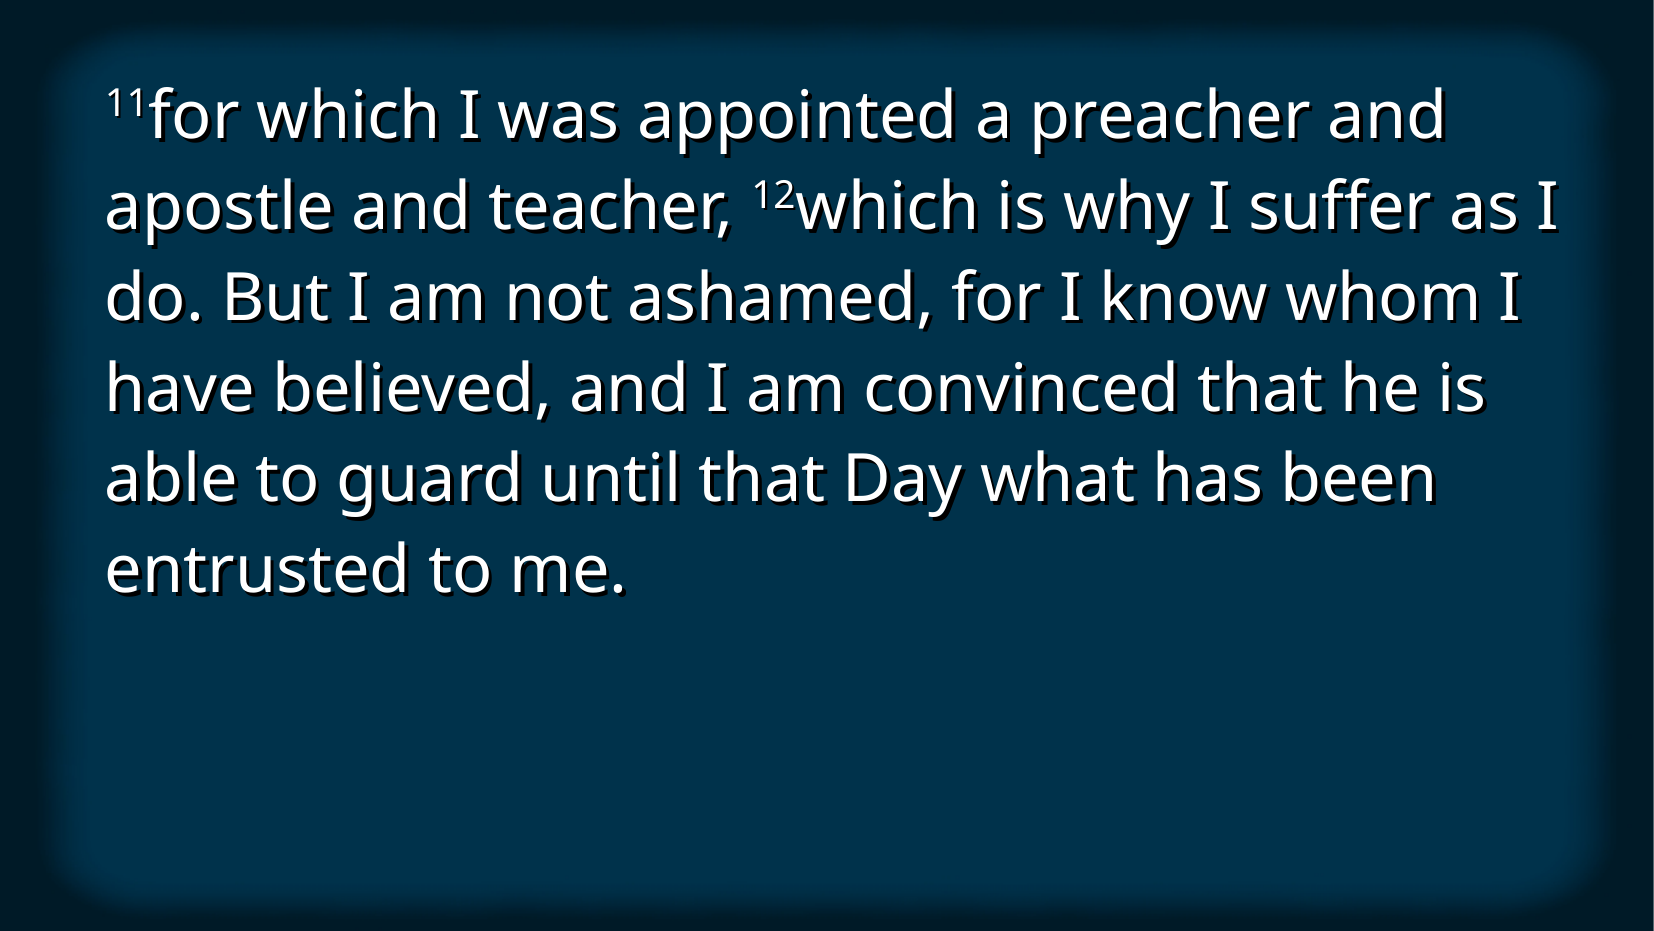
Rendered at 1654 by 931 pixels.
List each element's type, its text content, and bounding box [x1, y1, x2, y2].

picture [0, 0, 1654, 931]
text_box 11for which I was appointed a preacher and apostle and teacher, 12which is why I suffer as I do. But I am not ashamed, for I know whom I have believed, and I am convinced that he is able to guard until that Day what has been entrusted to me. [90, 60, 1576, 616]
